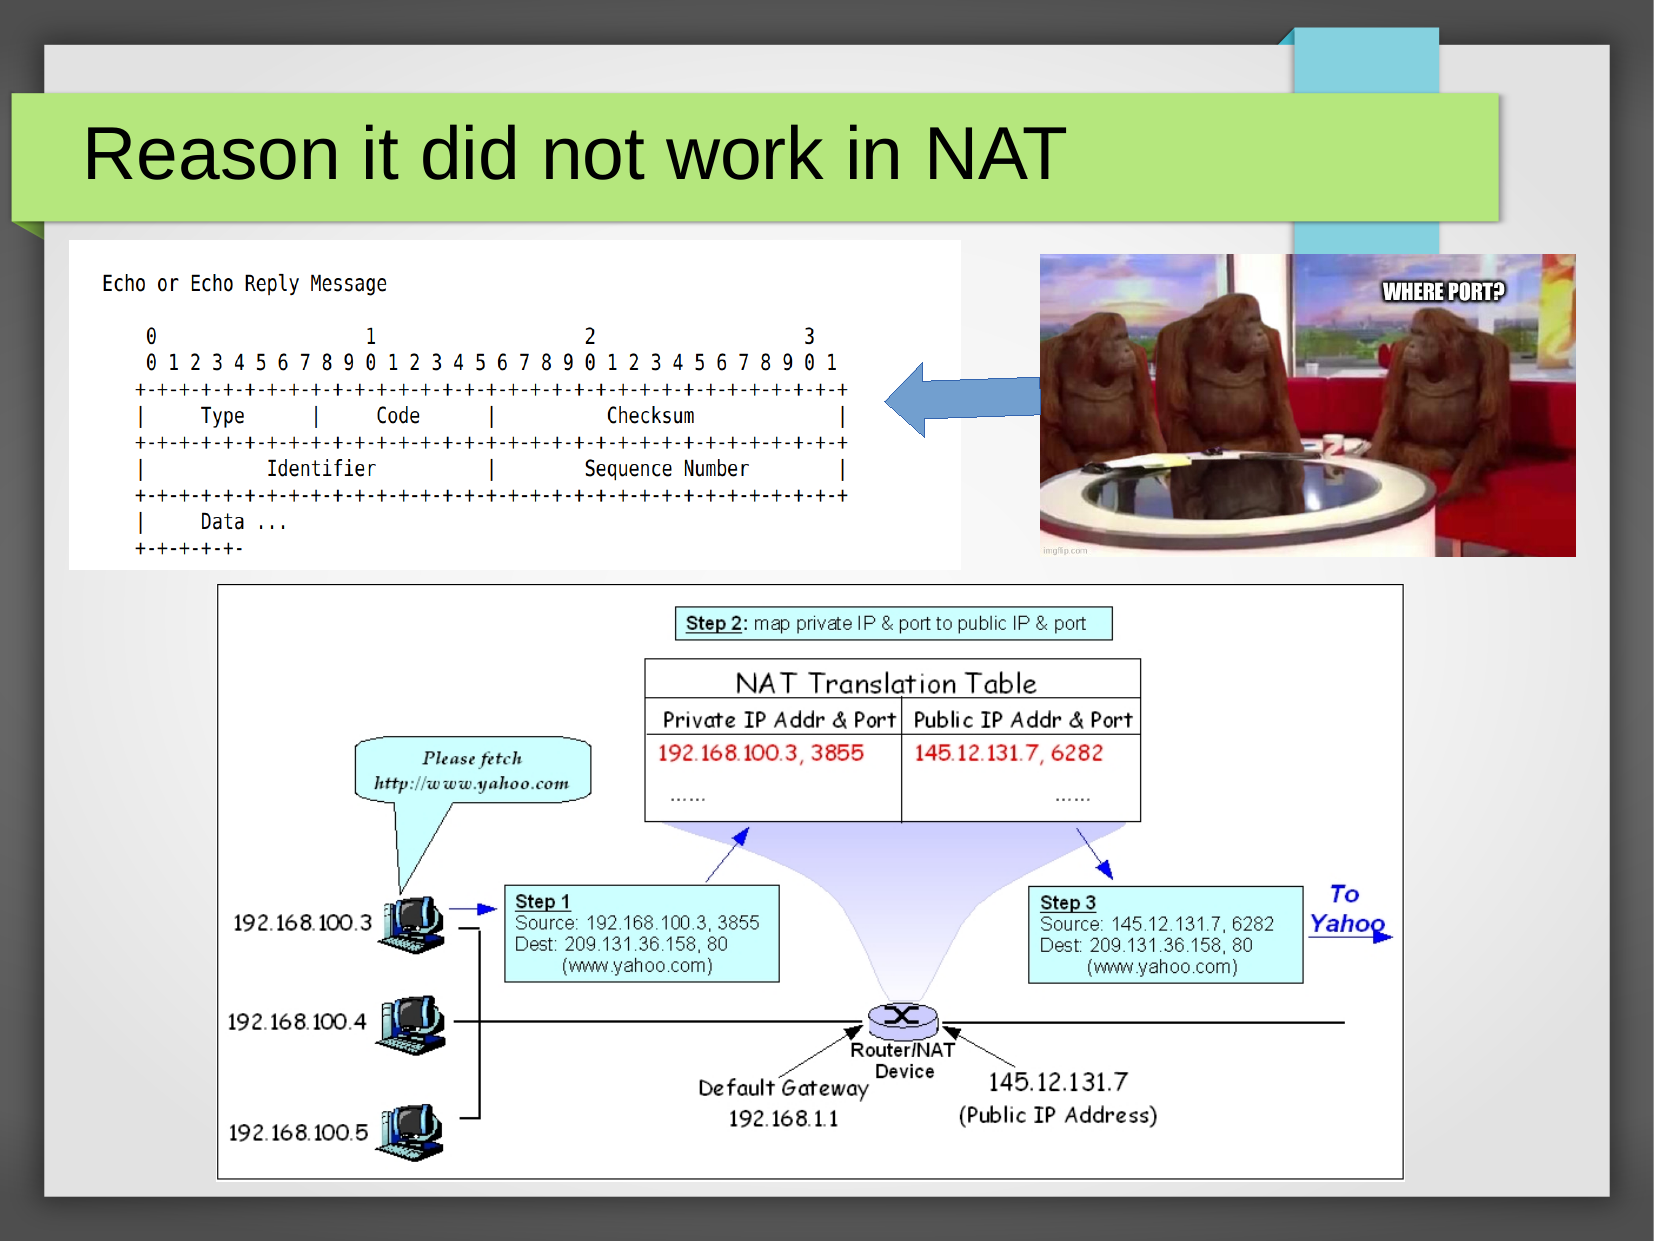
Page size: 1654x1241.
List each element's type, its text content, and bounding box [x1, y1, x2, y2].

title Reason it did not work in NAT [82, 94, 1264, 213]
text_box [884, 362, 1041, 438]
picture [0, 0, 1654, 1241]
